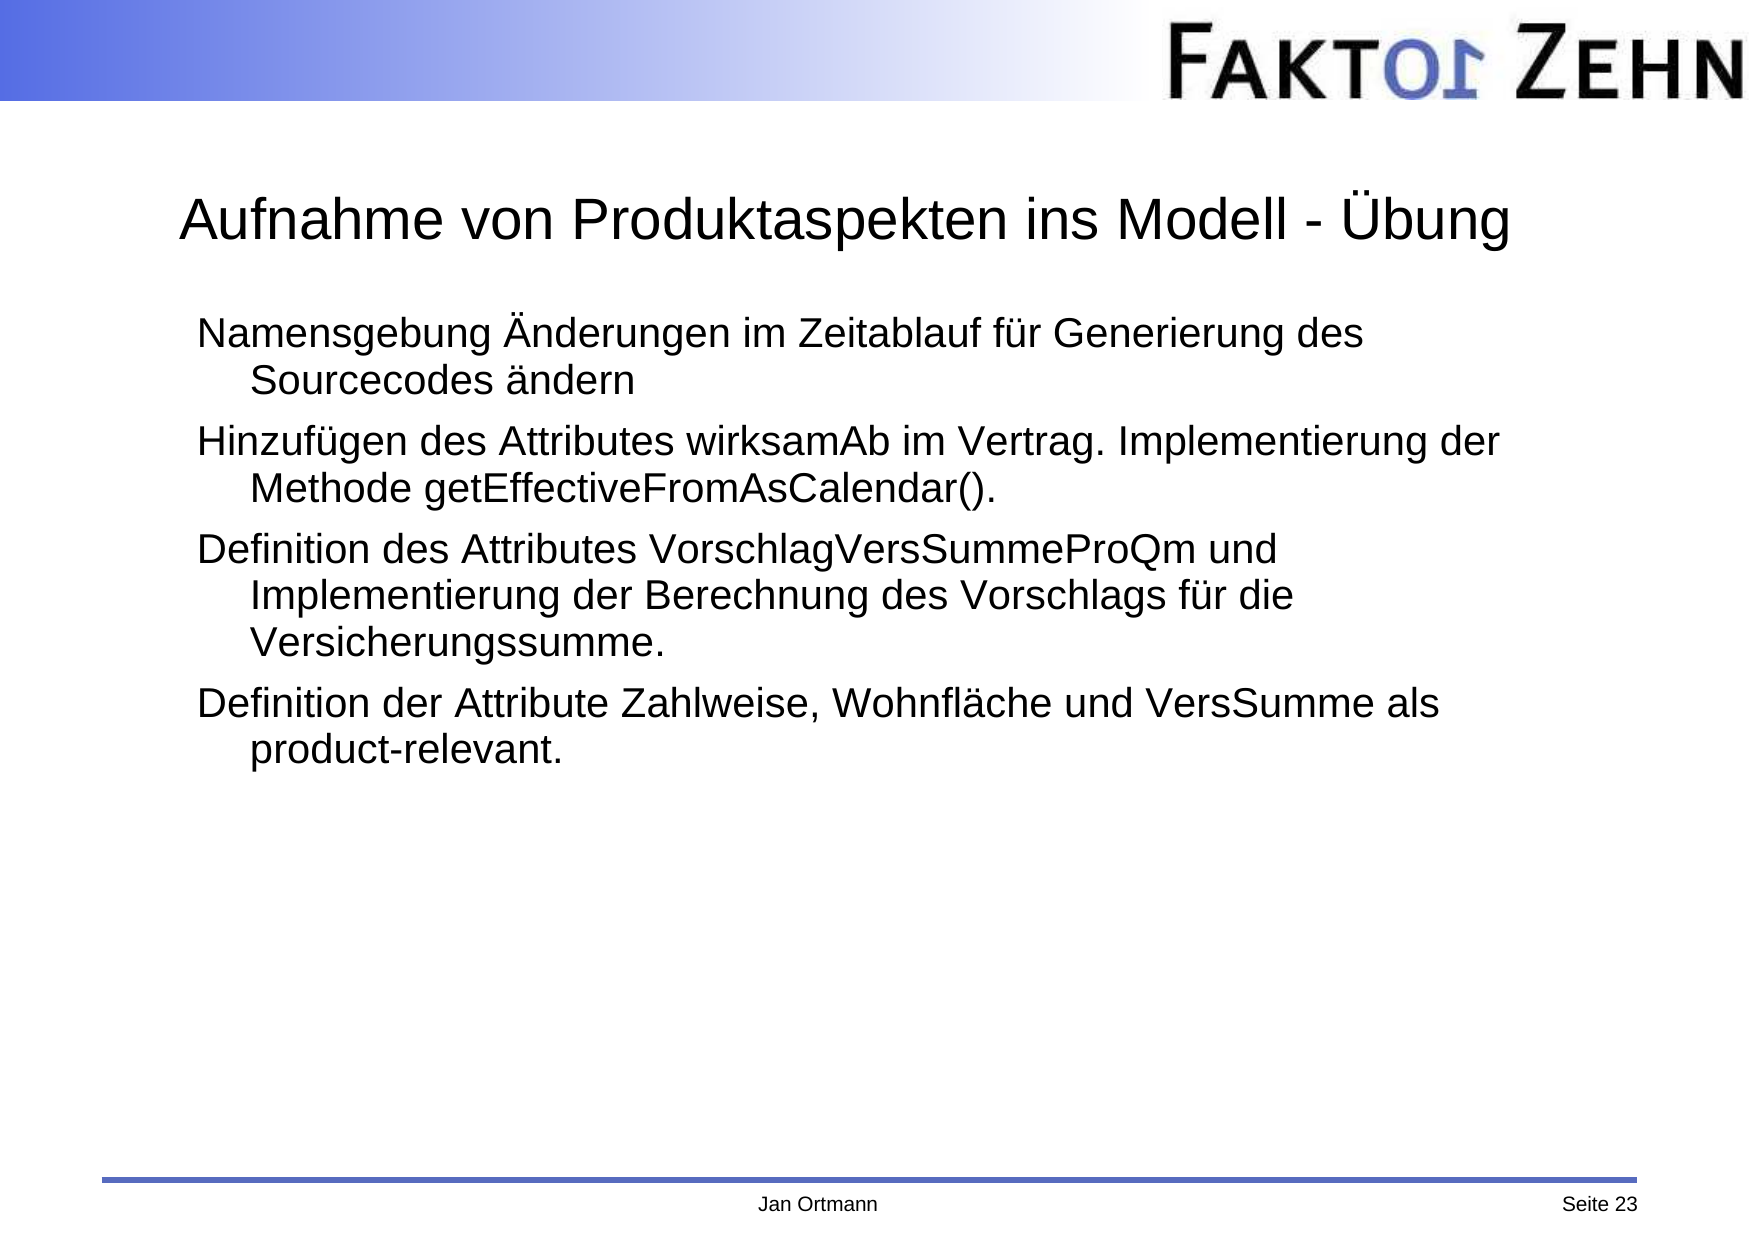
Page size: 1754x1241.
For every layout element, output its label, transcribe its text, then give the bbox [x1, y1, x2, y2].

picture [1162, 7, 1752, 100]
title Aufnahme von Produktaspekten ins Modell - Übung [179, 142, 1576, 296]
list Namensgebung Änderungen im Zeitablauf für Generierung des Sourcecodes ändern Hinzufügen des Attributes wirksamAb im Vertrag. Implementierung der Methode getEffectiveFromAsCalendar(). Definition des Attributes VorschlagVersSummeProQm und Implementierung der Berechnung des Vorschlags für die Versicherungssumme. Definition der Attribute Zahlweise, Wohnfläche und VersSumme als product-relevant. [179, 310, 1576, 1078]
